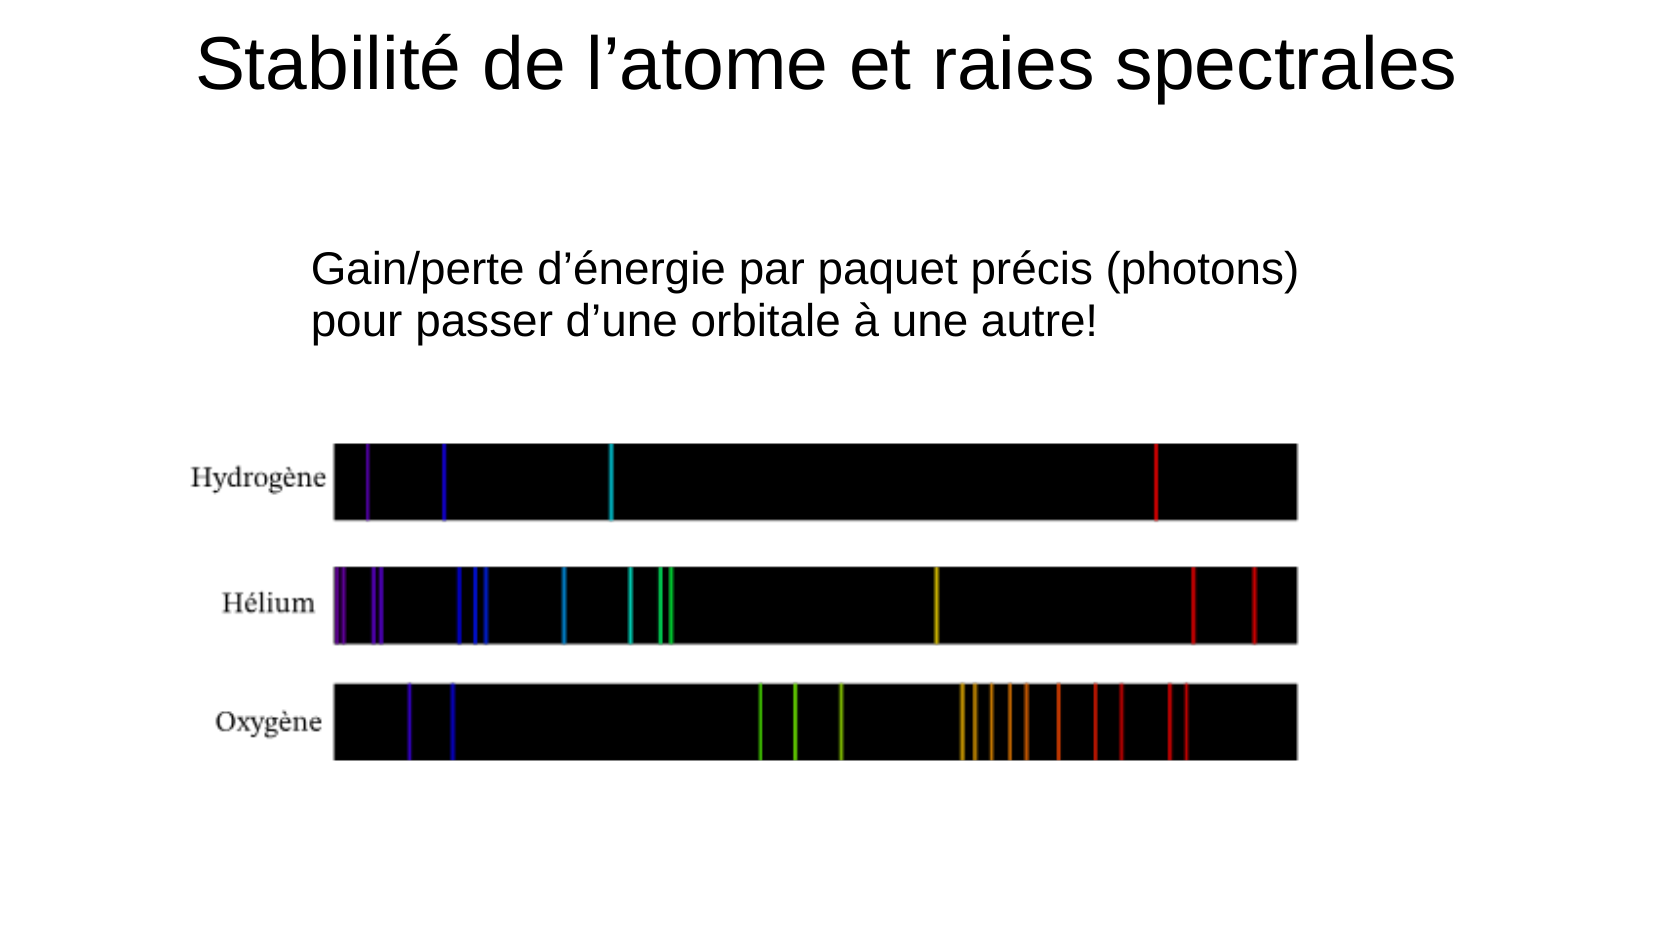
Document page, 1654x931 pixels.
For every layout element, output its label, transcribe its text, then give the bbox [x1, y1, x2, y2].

picture [150, 403, 1340, 802]
title Stabilité de l’atome et raies spectrales [82, 0, 1571, 142]
text_box Gain/perte d’énergie par paquet précis (photons) pour passer d’une orbitale à une autre! [296, 235, 1326, 354]
